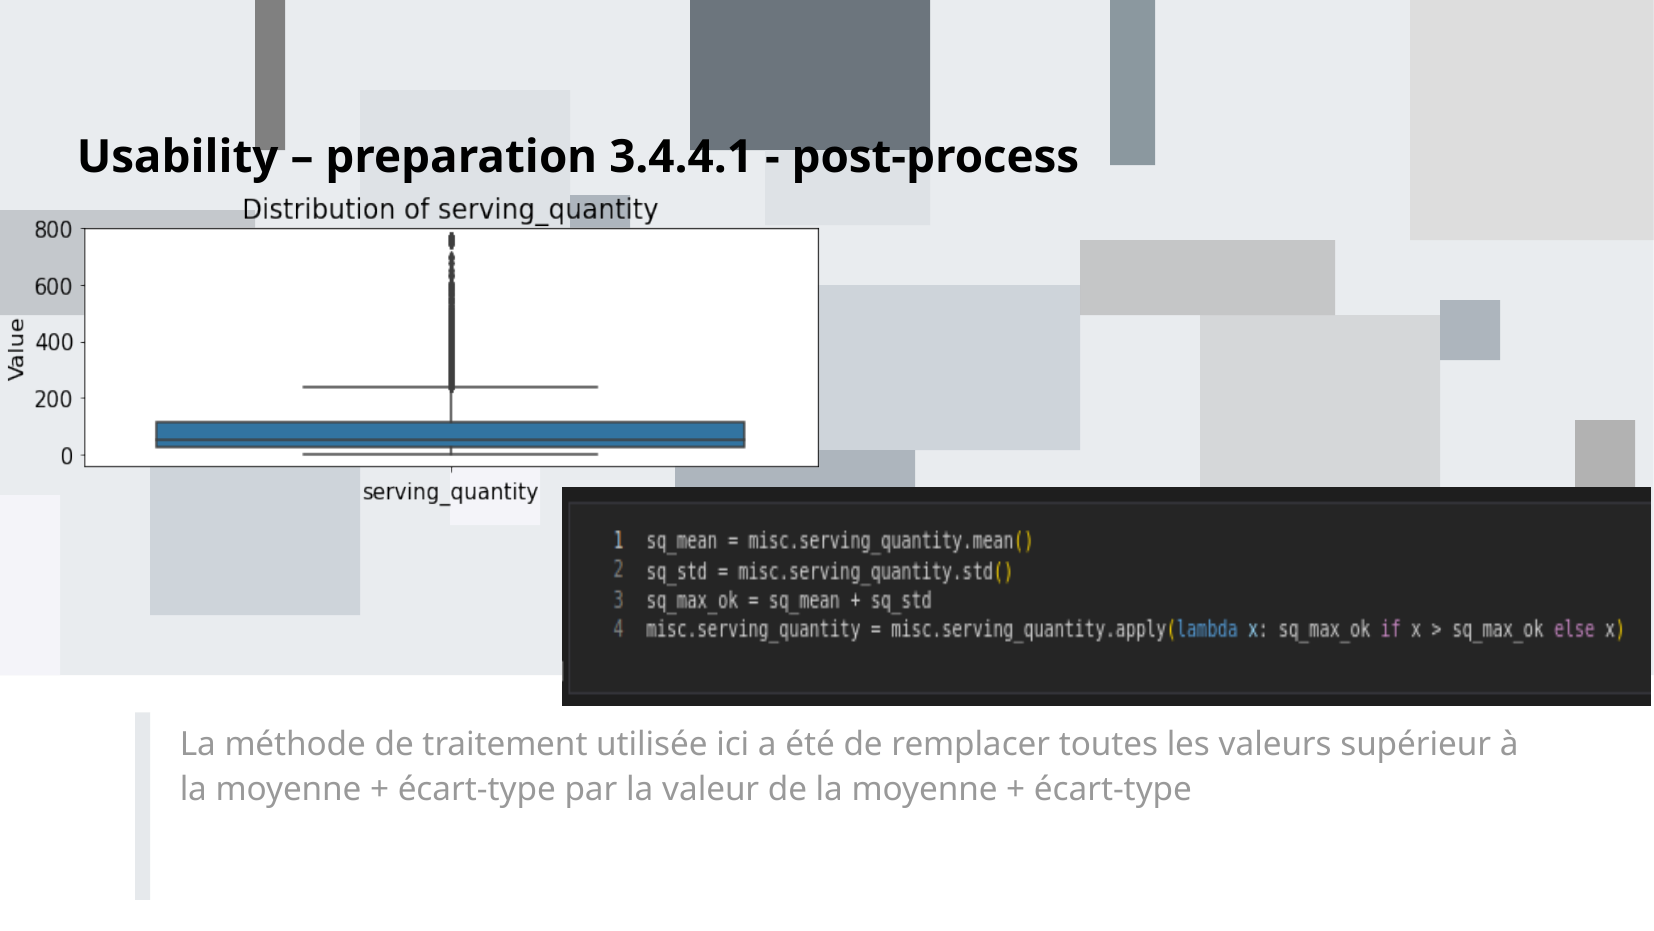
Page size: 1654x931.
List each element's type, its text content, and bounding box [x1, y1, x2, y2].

text_box La méthode de traitement utilisée ici a été de remplacer toutes les valeurs supérieur à la moyenne + écart-type par la valeur de la moyenne + écart-type [165, 712, 1538, 901]
text_box [135, 712, 151, 900]
title Usability – preparation 3.4.4.1 - post-process [76, 76, 1565, 233]
picture [0, 187, 1651, 706]
